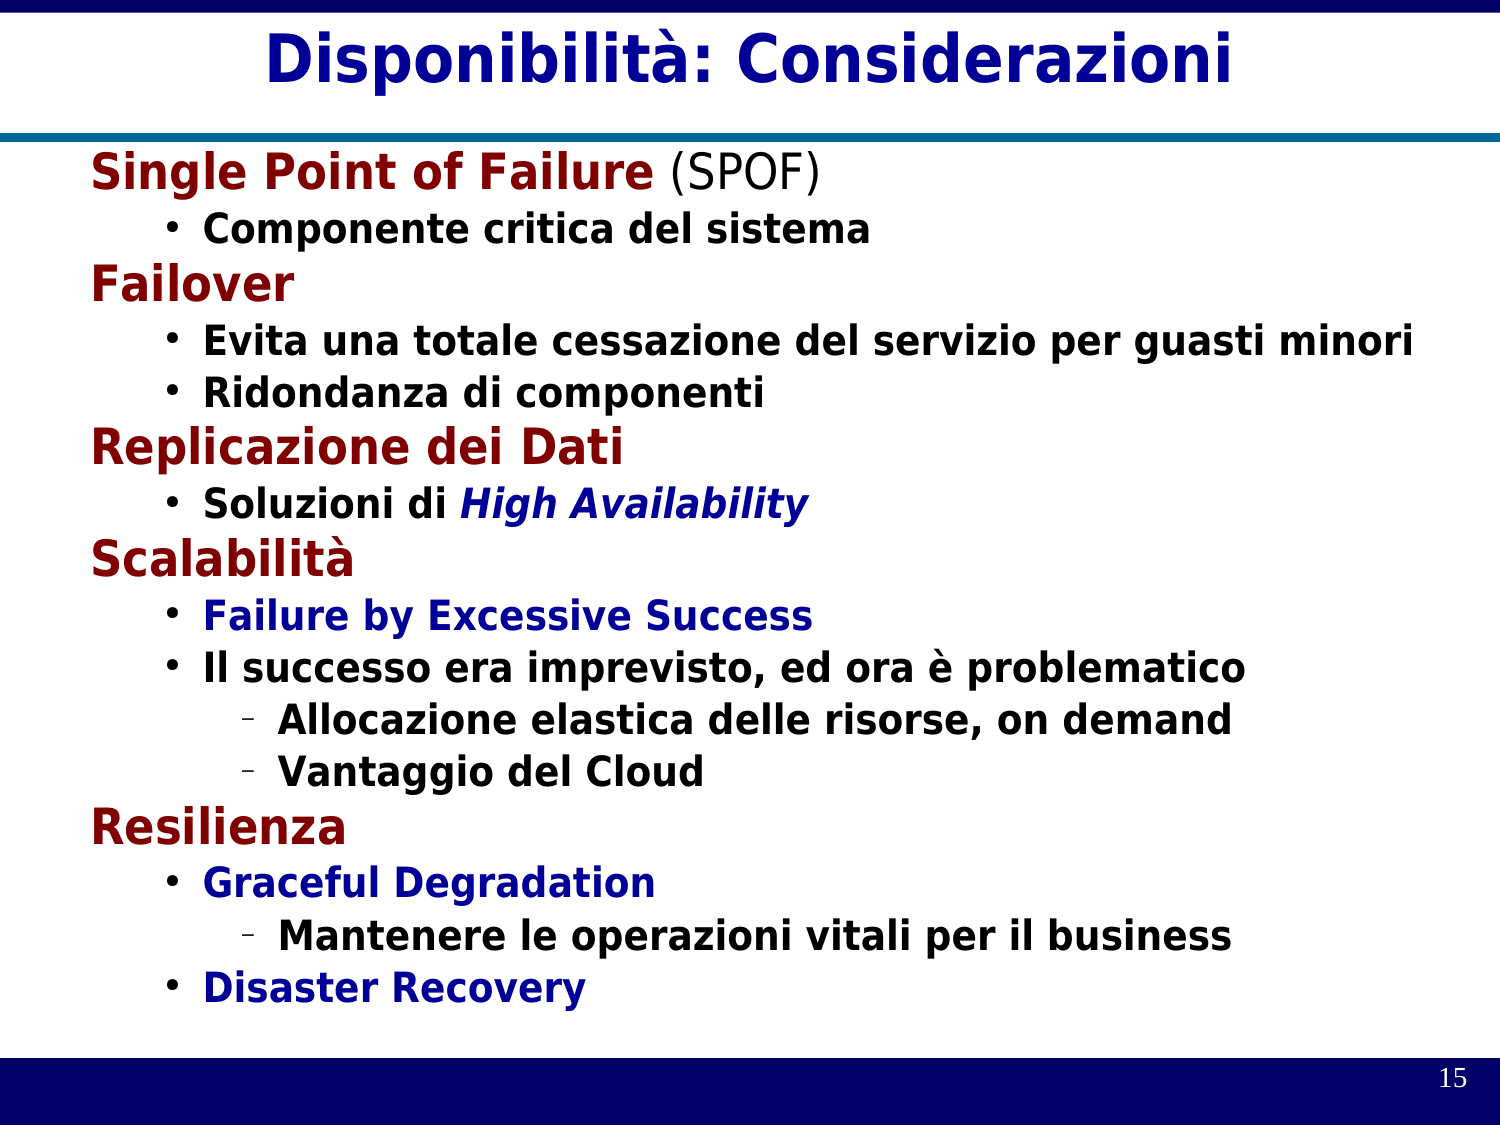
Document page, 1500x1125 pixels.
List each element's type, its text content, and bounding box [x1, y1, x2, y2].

list Single Point of Failure (SPOF) Componente critica del sistema Failover Evita una totale cessazione del servizio per guasti minori Ridondanza di componenti Replicazione dei Dati Soluzioni di High Availability Scalabilità Failure by Excessive Success Il successo era imprevisto, ed ora è problematico Allocazione elastica delle risorse, on demand Vantaggio del Cloud Resilienza Graceful Degradation Mantenere le operazioni vitali per il business Disaster Recovery [15, 149, 1471, 1027]
title Disponibilità: Considerazioni [62, 0, 1438, 126]
